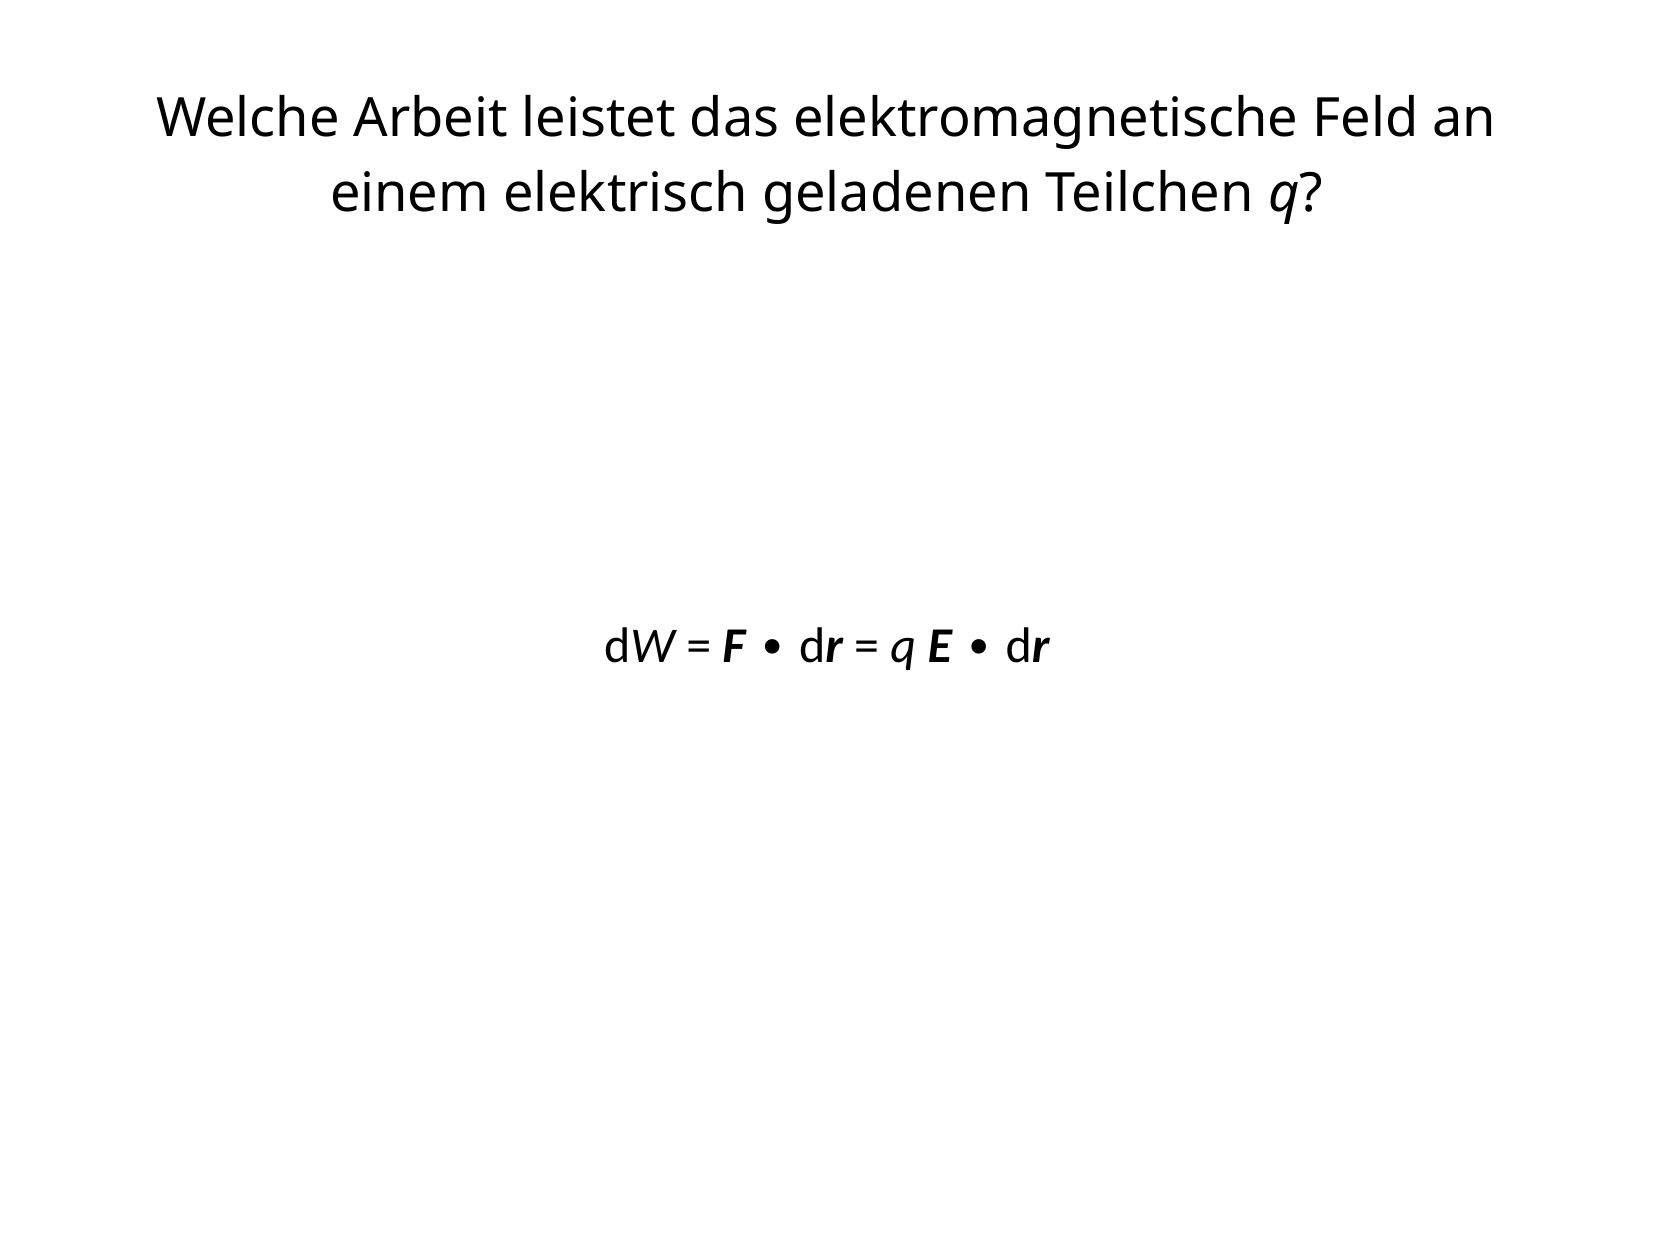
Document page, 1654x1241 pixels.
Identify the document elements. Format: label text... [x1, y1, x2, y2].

subtitle dW = F ∙ dr = q E ∙ dr [82, 290, 1571, 1010]
title Welche Arbeit leistet das elektromagnetische Feld an einem elektrisch geladenen Teilchen q? [82, 49, 1571, 257]
